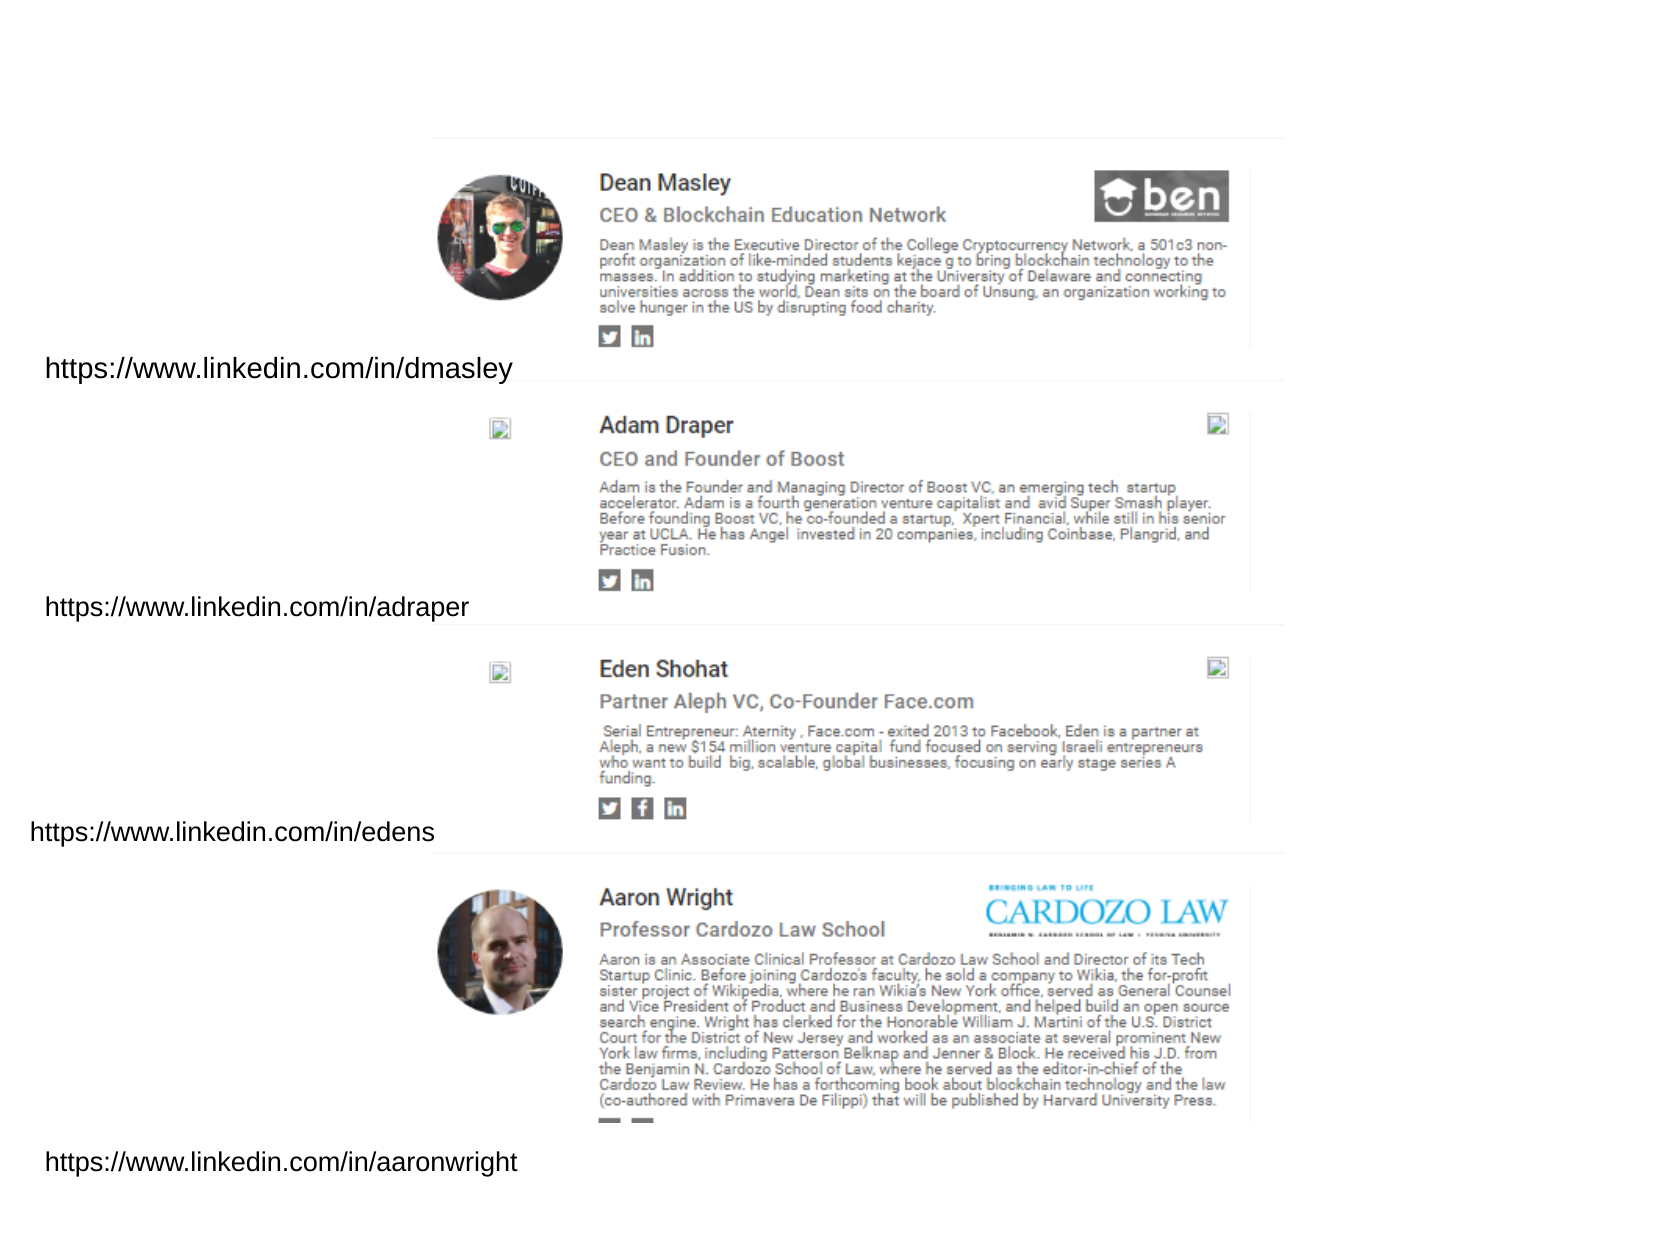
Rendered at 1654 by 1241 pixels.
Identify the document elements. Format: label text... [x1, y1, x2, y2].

text_box https://www.linkedin.com/in/edens [15, 810, 449, 855]
picture [380, 119, 1284, 1123]
text_box https://www.linkedin.com/in/dmasley [30, 345, 528, 393]
text_box https://www.linkedin.com/in/aaronwright [30, 1140, 532, 1185]
text_box https://www.linkedin.com/in/adraper [30, 585, 484, 630]
